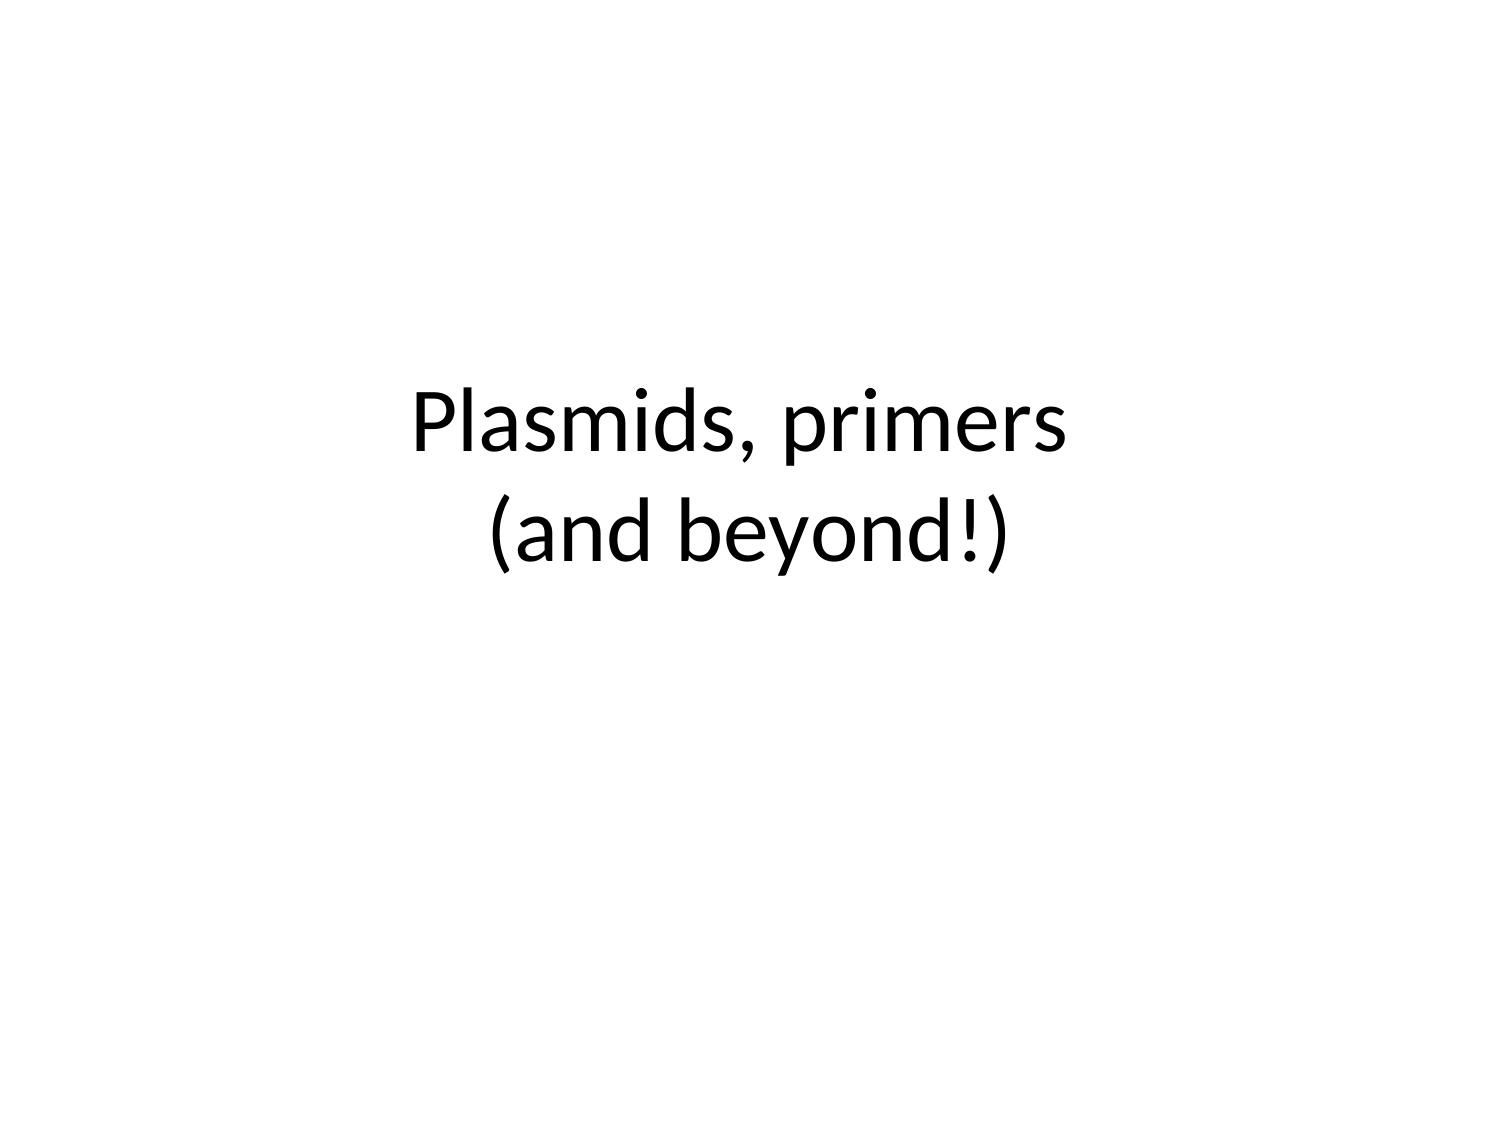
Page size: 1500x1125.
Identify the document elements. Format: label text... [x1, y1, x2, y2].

title Plasmids, primers (and beyond!) [112, 349, 1388, 591]
